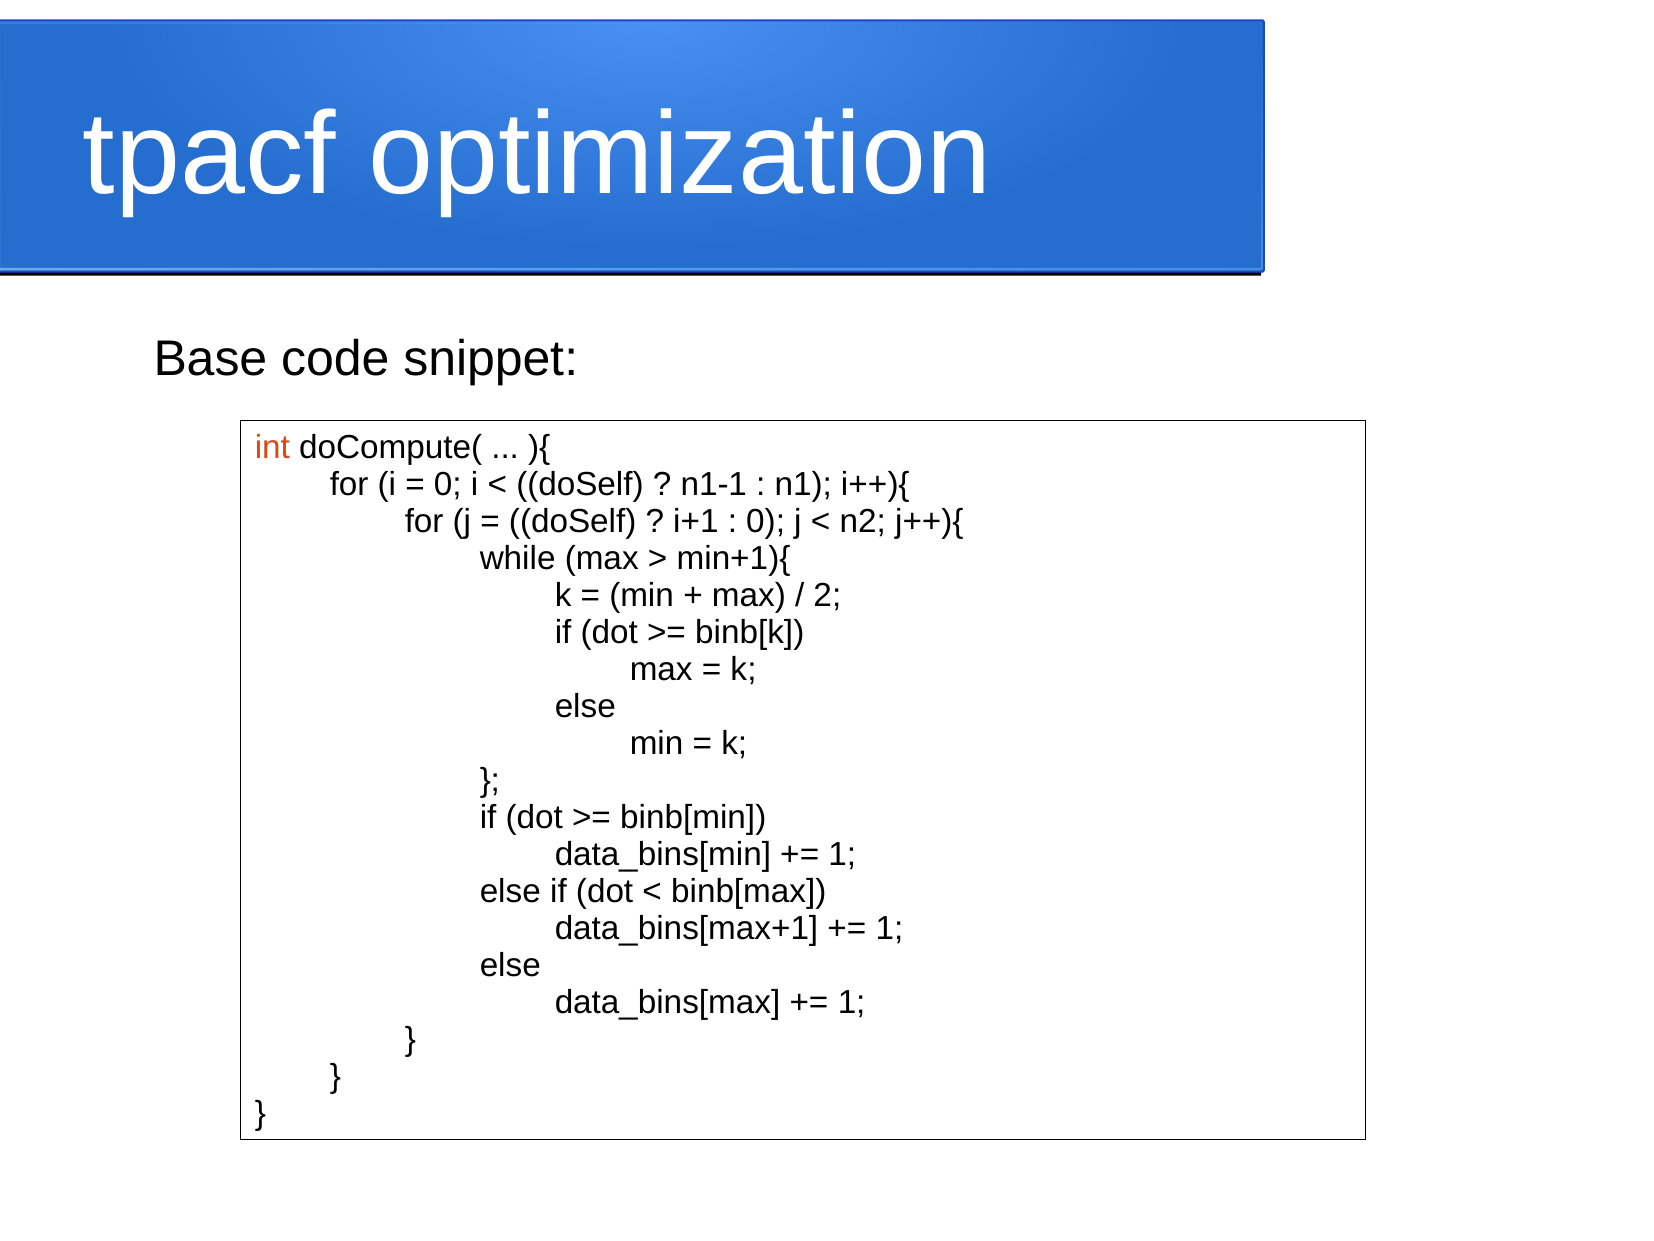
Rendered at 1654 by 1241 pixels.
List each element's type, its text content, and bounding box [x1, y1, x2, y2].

text_box int doCompute( ... ){ for (i = 0; i < ((doSelf) ? n1-1 : n1); i++){ for (j = ((doSelf) ? i+1 : 0); j < n2; j++){ while (max > min+1){ k = (min + max) / 2; if (dot >= binb[k]) max = k; else min = k; }; if (dot >= binb[min]) data_bins[min] += 1; else if (dot < binb[max]) data_bins[max+1] += 1; else data_bins[max] += 1; } } } [240, 420, 1366, 1140]
title tpacf optimization [82, 49, 1250, 257]
list Base code snippet: [82, 330, 1538, 1050]
